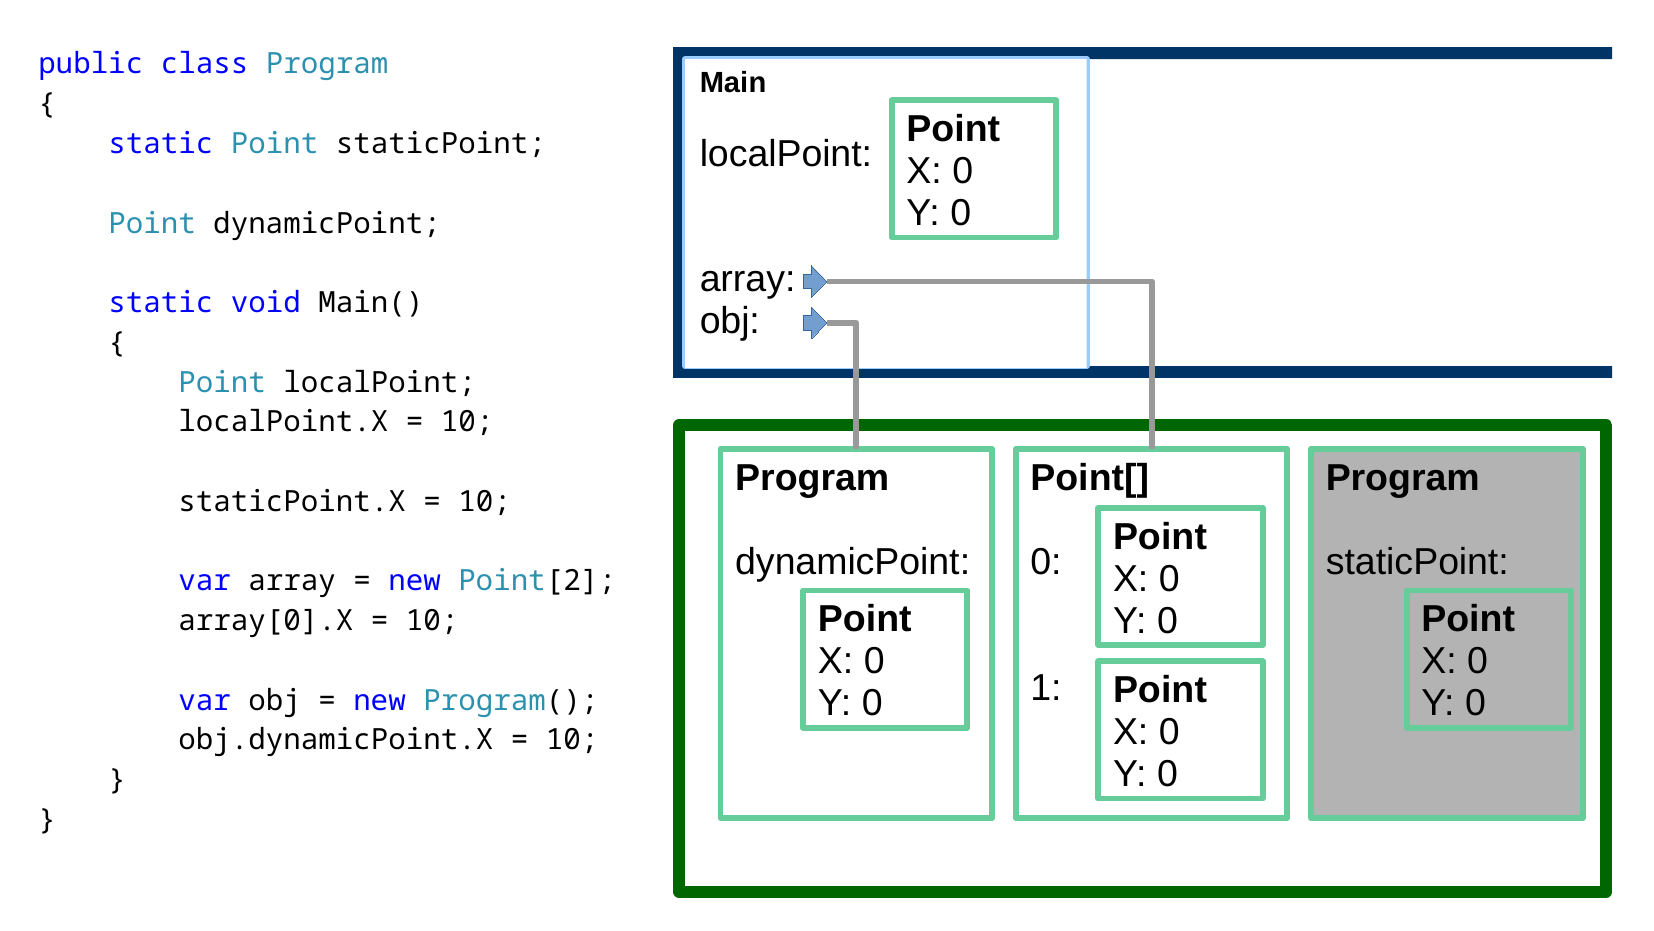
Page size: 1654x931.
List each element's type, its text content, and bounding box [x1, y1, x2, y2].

text_box Main localPoint: array: obj: [685, 59, 1087, 368]
text_box [803, 265, 827, 298]
text_box Program staticPoint: [1311, 448, 1583, 863]
text_box [859, 366, 1149, 378]
text_box public class Program { static Point staticPoint; Point dynamicPoint; static void Main() { Point localPoint; localPoint.X = 10; staticPoint.X = 10; var array = new Point[2]; array[0].X = 10; var obj = new Program(); obj.dynamicPoint.X = 10; } } [23, 35, 638, 736]
text_box [673, 47, 1613, 378]
text_box Point[] 0: 1: [1015, 448, 1288, 863]
text_box Point X: 0 Y: 0 [803, 590, 968, 745]
text_box Point X: 0 Y: 0 [1098, 661, 1263, 815]
text_box [803, 307, 827, 339]
text_box Point X: 0 Y: 0 [891, 100, 1057, 254]
text_box Program dynamicPoint: [720, 448, 993, 863]
text_box Point X: 0 Y: 0 [1098, 507, 1263, 658]
text_box Point X: 0 Y: 0 [1406, 590, 1571, 745]
text_box [1155, 366, 1613, 378]
